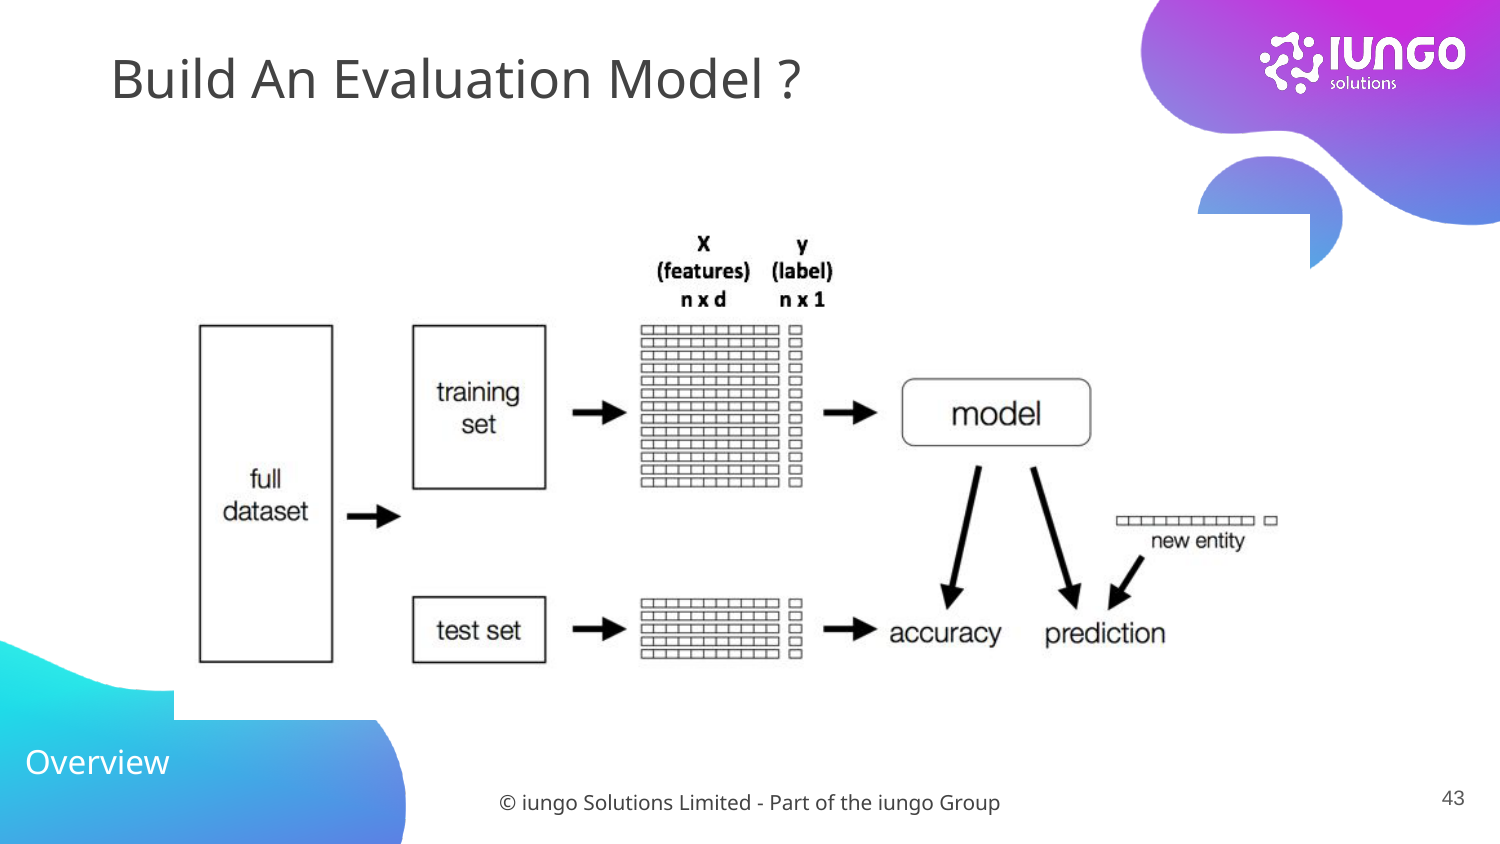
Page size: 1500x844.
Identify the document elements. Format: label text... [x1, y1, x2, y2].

slide_number <number> [1389, 764, 1480, 830]
subtitle Overview [9, 719, 411, 844]
picture [0, 0, 1500, 844]
title Build An Evaluation Model ? [95, 30, 1134, 125]
